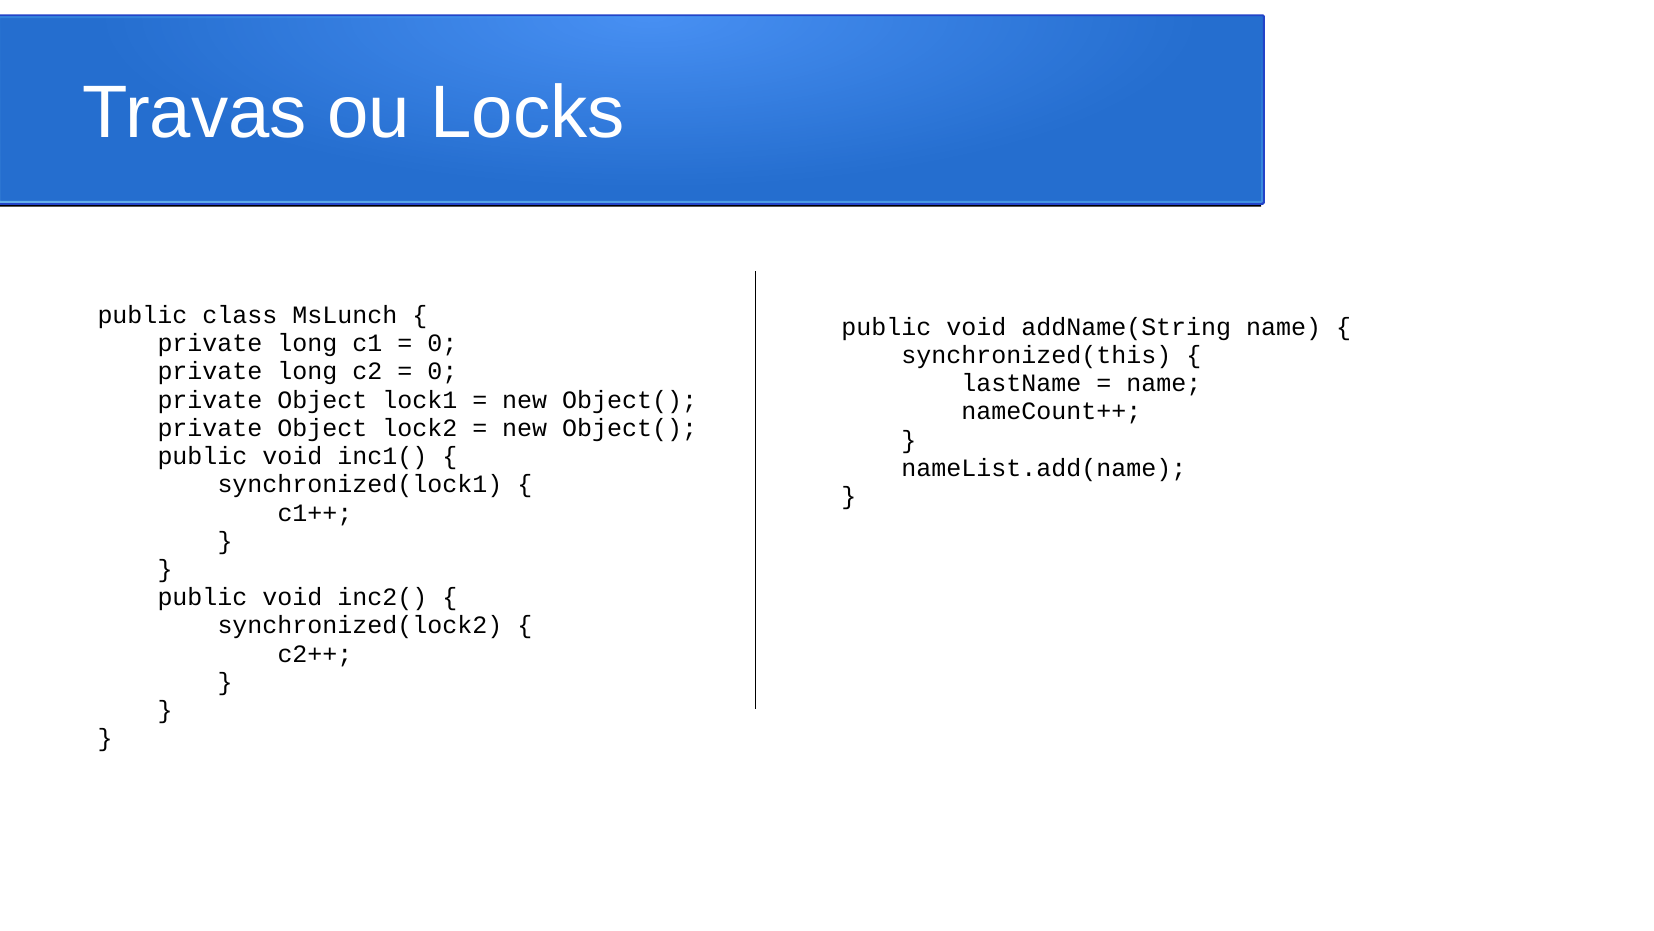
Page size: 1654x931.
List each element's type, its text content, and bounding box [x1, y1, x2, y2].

title Travas ou Locks [82, 35, 1235, 189]
text_box public class MsLunch { private long c1 = 0; private long c2 = 0; private Object lock1 = new Object(); private Object lock2 = new Object(); public void inc1() { synchronized(lock1) { c1++; } } public void inc2() { synchronized(lock2) { c2++; } } } [82, 295, 854, 819]
text_box public void addName(String name) { synchronized(this) { lastName = name; nameCount++; } nameList.add(name); } [826, 307, 1453, 548]
